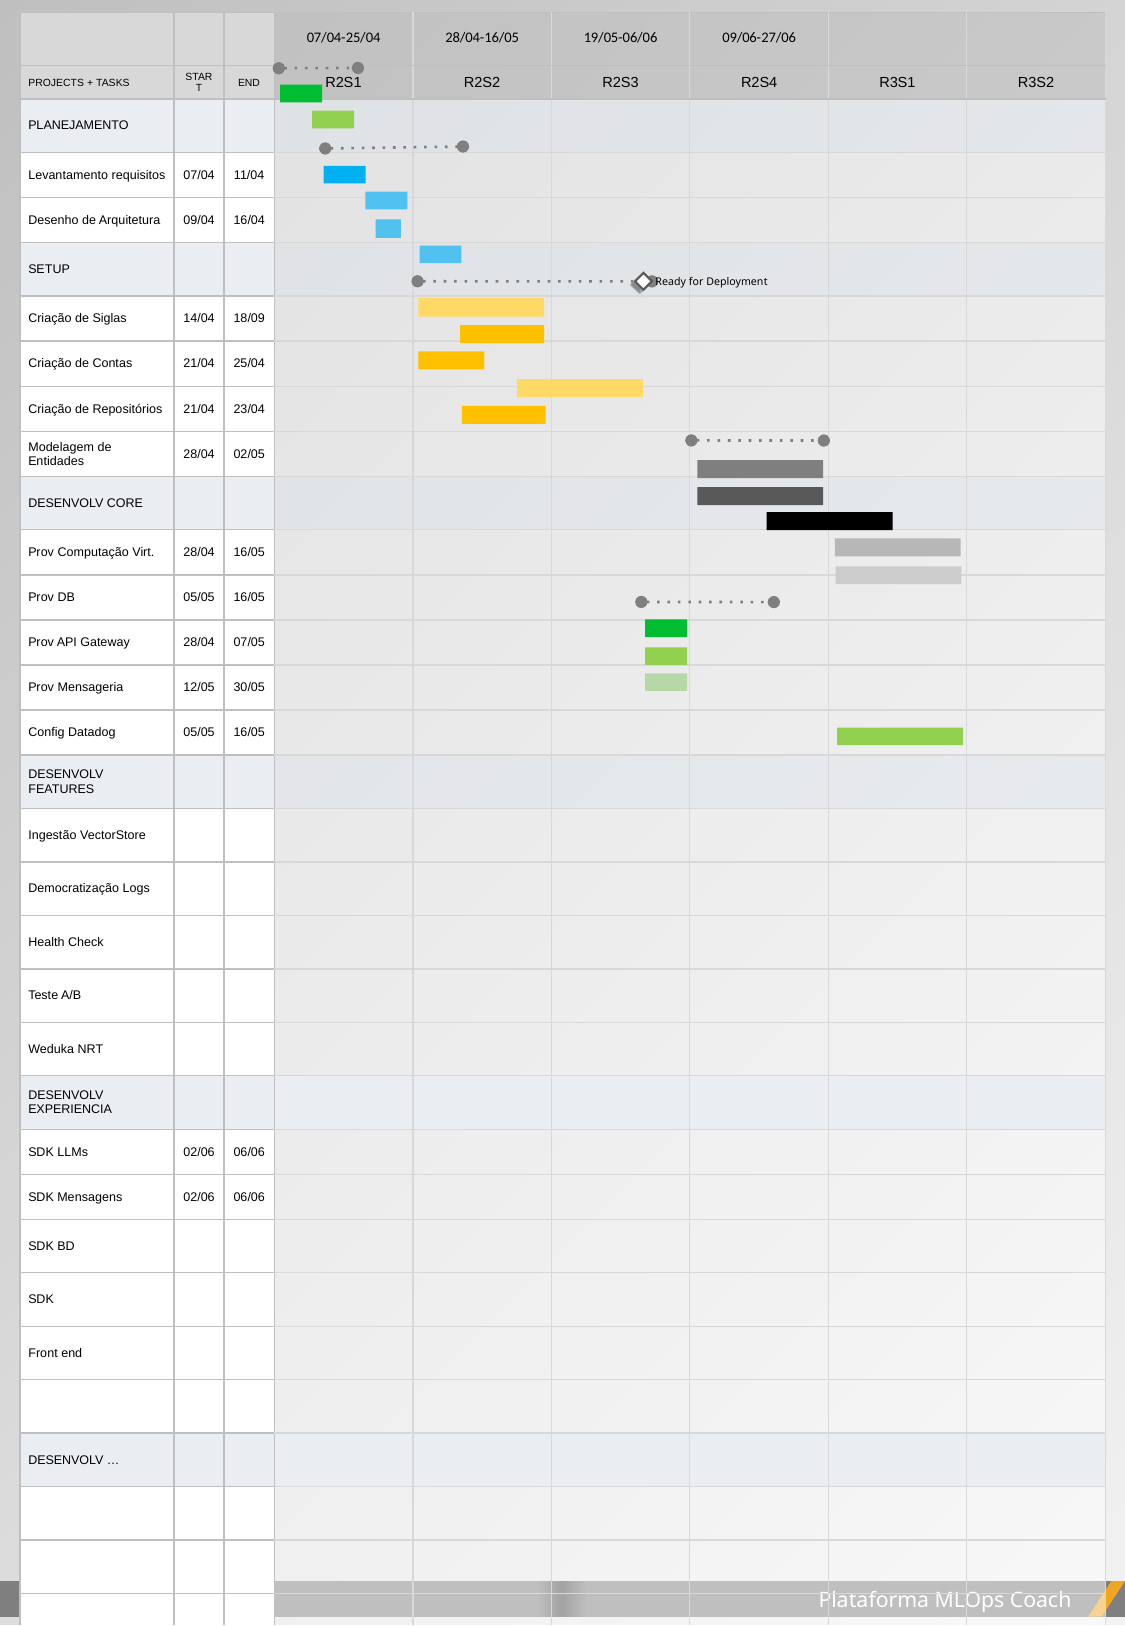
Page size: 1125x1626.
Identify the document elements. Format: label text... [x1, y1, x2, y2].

table_cell [967, 1023, 1105, 1075]
table_cell [552, 1076, 689, 1129]
table_cell [829, 1434, 966, 1486]
table_cell [967, 863, 1105, 915]
table_cell [690, 1487, 828, 1539]
table_cell [275, 621, 412, 664]
table_cell [225, 809, 274, 861]
text_box [645, 619, 688, 638]
table_cell [967, 1380, 1105, 1432]
table_cell [175, 1076, 223, 1129]
table_cell R3S1 [829, 66, 966, 98]
table_cell [552, 153, 689, 197]
table_cell [690, 1541, 828, 1593]
table_cell [175, 1487, 223, 1539]
table_cell [690, 477, 828, 529]
text_box Ready for Deployment [640, 268, 827, 294]
table_cell [275, 100, 412, 152]
table_cell 16/04 [225, 198, 274, 242]
table_cell [225, 1076, 274, 1129]
table_cell Desenho de Arquitetura [21, 198, 173, 242]
text_box [365, 191, 408, 210]
table_cell [175, 809, 223, 861]
table_cell [967, 1541, 1105, 1593]
table_cell [690, 153, 828, 197]
table_cell Criação de Repositórios [21, 387, 173, 431]
table_cell [414, 711, 551, 754]
table_cell Ingestão VectorStore [21, 809, 173, 861]
table_cell [690, 970, 828, 1022]
table_cell [175, 756, 223, 808]
table_cell [175, 243, 223, 295]
table_cell DESENVOLV CORE [21, 477, 173, 529]
table_cell [967, 100, 1105, 152]
table_cell [552, 756, 689, 808]
table_cell [552, 1380, 689, 1432]
text_box [697, 460, 824, 479]
table_cell [275, 153, 412, 197]
table_cell [414, 1327, 551, 1379]
table_cell 18/09 [225, 297, 274, 340]
table_cell [175, 1220, 223, 1272]
table_cell 28/04 [175, 621, 223, 664]
table_cell [967, 1175, 1105, 1219]
table_cell [829, 1327, 966, 1379]
table_cell [690, 387, 828, 431]
table_cell [552, 243, 689, 295]
text_box [280, 84, 323, 103]
table_cell 21/04 [175, 387, 223, 431]
table_cell [829, 1023, 966, 1075]
table_cell [967, 342, 1105, 386]
table_cell [829, 198, 966, 242]
table_cell [829, 530, 966, 574]
table_cell [967, 916, 1105, 968]
text_box [766, 512, 893, 531]
table_cell [552, 863, 689, 915]
table_cell [967, 621, 1105, 664]
table_cell [967, 666, 1105, 709]
table_cell [275, 1327, 412, 1379]
table_cell [175, 1327, 223, 1379]
table_cell SDK BD [21, 1220, 173, 1272]
table_cell [175, 916, 223, 968]
table_cell [414, 1380, 551, 1432]
table_cell [225, 1541, 274, 1593]
text_box [460, 325, 545, 344]
table_cell [967, 530, 1105, 574]
table_cell [552, 621, 689, 664]
table_cell [275, 477, 412, 529]
table_cell [829, 1220, 966, 1272]
table_cell [690, 1175, 828, 1219]
table_cell [175, 1273, 223, 1326]
text_box [834, 538, 961, 557]
table_cell [690, 711, 828, 754]
table_cell [829, 243, 966, 295]
table_cell END [225, 66, 274, 98]
table_cell Levantamento requisitos [21, 153, 173, 197]
table_cell [690, 1273, 828, 1326]
table_cell Health Check [21, 916, 173, 968]
table_cell [552, 1023, 689, 1075]
table_cell [967, 432, 1105, 476]
table_cell [552, 387, 689, 431]
table_cell [275, 297, 412, 340]
table_cell [690, 1594, 828, 1625]
table_cell [414, 970, 551, 1022]
table_cell [690, 1023, 828, 1075]
table_cell 16/05 [225, 530, 274, 574]
table_cell [275, 1487, 412, 1539]
table_cell Democratização Logs [21, 863, 173, 915]
table_cell [414, 809, 551, 861]
table_cell [21, 1487, 173, 1539]
table_cell [552, 1594, 689, 1625]
table_cell [690, 1434, 828, 1486]
table_cell [552, 297, 689, 340]
table_cell 16/05 [225, 576, 274, 619]
text_box [835, 566, 962, 585]
table_cell [829, 153, 966, 197]
text_box [635, 276, 640, 287]
table_cell [414, 1130, 551, 1174]
table_cell [552, 970, 689, 1022]
table_cell [275, 863, 412, 915]
table_cell [967, 243, 1105, 295]
table_cell [552, 1220, 689, 1272]
table_cell [175, 1434, 223, 1486]
table_cell [829, 711, 966, 754]
table_cell [175, 863, 223, 915]
table_cell [414, 1175, 551, 1219]
table_cell [690, 1130, 828, 1174]
table_cell Criação de Siglas [21, 297, 173, 340]
table_cell [552, 809, 689, 861]
table_cell [552, 1434, 689, 1486]
text_box [697, 487, 824, 506]
table_cell [690, 916, 828, 968]
table_cell [175, 1594, 223, 1625]
table_cell [414, 100, 551, 152]
table_cell [275, 1130, 412, 1174]
table_cell [552, 1327, 689, 1379]
table_cell [275, 809, 412, 861]
table_cell [552, 1487, 689, 1539]
table_cell [414, 342, 551, 386]
table_cell [175, 477, 223, 529]
table_cell Front end [21, 1327, 173, 1379]
table_cell [829, 1380, 966, 1432]
table_cell [690, 863, 828, 915]
text_box [461, 405, 546, 424]
table_cell Criação de Contas [21, 342, 173, 386]
table_cell [829, 809, 966, 861]
table_cell R2S3 [552, 66, 689, 98]
table_cell SETUP [21, 243, 173, 295]
table_cell [967, 1220, 1105, 1272]
table_cell [552, 1273, 689, 1326]
table_header 28/04-16/05 [414, 13, 551, 65]
table_cell 14/04 [175, 297, 223, 340]
table_cell [275, 387, 412, 431]
table_cell [414, 477, 551, 529]
table_cell [967, 576, 1105, 619]
table_cell [225, 1327, 274, 1379]
table_header [225, 13, 274, 65]
table_cell [275, 1023, 412, 1075]
table_cell [967, 198, 1105, 242]
table_cell [414, 1541, 551, 1593]
table_cell [552, 477, 689, 529]
text_box [0, 1581, 19, 1617]
table_cell [414, 1076, 551, 1129]
table_cell 06/06 [225, 1130, 274, 1174]
table_cell DESENVOLV FEATURES [21, 756, 173, 808]
table_cell [414, 1220, 551, 1272]
table_header [21, 13, 173, 65]
table_cell [690, 530, 828, 574]
table_cell [829, 756, 966, 808]
table_cell [225, 477, 274, 529]
text_box [375, 219, 401, 238]
table_cell [829, 297, 966, 340]
table_cell 30/05 [225, 666, 274, 709]
table_header [175, 13, 223, 65]
table_cell DESENVOLV EXPERIENCIA [21, 1076, 173, 1129]
table_header 09/06-27/06 [690, 13, 828, 65]
table_cell SDK [21, 1273, 173, 1326]
table_cell START [175, 66, 223, 98]
table_cell [829, 1487, 966, 1539]
table_cell [414, 297, 551, 340]
table_cell [414, 1023, 551, 1075]
table_cell [414, 243, 551, 295]
table_cell [275, 1220, 412, 1272]
table_cell DESENVOLV … [21, 1434, 173, 1486]
text_box [323, 165, 366, 184]
table_cell [829, 100, 966, 152]
table_cell 05/05 [175, 576, 223, 619]
table_cell Prov DB [21, 576, 173, 619]
table_cell [829, 916, 966, 968]
table_cell 02/06 [175, 1175, 223, 1219]
table_cell [225, 1273, 274, 1326]
table_cell [175, 1380, 223, 1432]
table_cell [275, 243, 412, 295]
table_cell PLANEJAMENTO [21, 100, 173, 152]
table_cell [552, 100, 689, 152]
table_cell R3S2 [967, 66, 1105, 98]
table_cell [967, 1273, 1105, 1326]
table_cell [275, 666, 412, 709]
table_cell [275, 916, 412, 968]
table_cell [414, 621, 551, 664]
table_cell [552, 916, 689, 968]
table_cell [414, 530, 551, 574]
table_cell 25/04 [225, 342, 274, 386]
table_cell 06/06 [225, 1175, 274, 1219]
table_cell [967, 1434, 1105, 1486]
table_cell Prov Mensageria [21, 666, 173, 709]
table_cell [175, 970, 223, 1022]
table_cell [829, 863, 966, 915]
table_cell [690, 809, 828, 861]
table_cell [414, 1273, 551, 1326]
table_cell [225, 970, 274, 1022]
table_cell 09/04 [175, 198, 223, 242]
table_cell [967, 1327, 1105, 1379]
text_box [419, 245, 462, 264]
table_cell [275, 1541, 412, 1593]
table_cell R2S2 [414, 66, 551, 98]
table_cell [175, 1023, 223, 1075]
table_cell [829, 666, 966, 709]
table_cell [275, 198, 412, 242]
table_cell [690, 666, 828, 709]
table_cell [690, 432, 828, 476]
text_box [418, 351, 485, 370]
table_cell [21, 1541, 173, 1593]
table_cell [690, 576, 828, 619]
table_cell [829, 1076, 966, 1129]
table_cell 21/04 [175, 342, 223, 386]
table_cell [414, 1594, 551, 1625]
table_cell [690, 1380, 828, 1432]
table_cell [275, 1594, 412, 1625]
table_cell [829, 1541, 966, 1593]
table_cell [967, 970, 1105, 1022]
table_cell [690, 756, 828, 808]
table_cell 16/05 [225, 711, 274, 754]
table_cell [225, 243, 274, 295]
table_cell [829, 576, 966, 619]
text_box [418, 298, 545, 317]
text_box [517, 379, 644, 398]
table_cell Prov API Gateway [21, 621, 173, 664]
table_cell [275, 530, 412, 574]
table_cell [967, 477, 1105, 529]
table_cell [225, 863, 274, 915]
table_cell [552, 666, 689, 709]
table_cell Config Datadog [21, 711, 173, 754]
table_cell [690, 342, 828, 386]
table_cell [552, 432, 689, 476]
table_cell [414, 1434, 551, 1486]
table_cell [275, 1380, 412, 1432]
table_cell [829, 621, 966, 664]
table_cell [967, 297, 1105, 340]
table_cell Teste A/B [21, 970, 173, 1022]
table_cell [275, 756, 412, 808]
table_cell [967, 711, 1105, 754]
table_cell [21, 1380, 173, 1432]
table_cell [967, 1487, 1105, 1539]
table_cell 07/05 [225, 621, 274, 664]
table_cell 05/05 [175, 711, 223, 754]
table_cell [690, 198, 828, 242]
table_cell R2S1 [275, 66, 412, 98]
table_cell [690, 1220, 828, 1272]
table_cell 23/04 [225, 387, 274, 431]
table_cell [690, 1076, 828, 1129]
table_cell [175, 1541, 223, 1593]
table_cell 28/04 [175, 432, 223, 476]
table_cell Weduka NRT [21, 1023, 173, 1075]
table_cell [414, 153, 551, 197]
table_cell [225, 1023, 274, 1075]
table_cell [829, 432, 966, 476]
table_cell 28/04 [175, 530, 223, 574]
table_cell [967, 153, 1105, 197]
table_cell [414, 916, 551, 968]
table_header 07/04-25/04 [275, 13, 412, 65]
table_cell [414, 198, 551, 242]
table_cell [967, 1076, 1105, 1129]
table_header [967, 13, 1105, 65]
table_cell [552, 530, 689, 574]
table_cell [552, 1541, 689, 1593]
table_cell [414, 1487, 551, 1539]
table_cell [967, 387, 1105, 431]
table_cell [552, 342, 689, 386]
table_cell [225, 100, 274, 152]
table_cell [414, 432, 551, 476]
table_cell [967, 1594, 1105, 1625]
table_cell [829, 1273, 966, 1326]
table_cell [225, 1220, 274, 1272]
table_cell [275, 576, 412, 619]
table_cell Prov Computação Virt. [21, 530, 173, 574]
text_box [312, 110, 355, 129]
table_cell [275, 1175, 412, 1219]
table_cell [275, 1434, 412, 1486]
table_cell [275, 1273, 412, 1326]
table_cell [552, 1130, 689, 1174]
table_cell [829, 970, 966, 1022]
table_cell R2S4 [690, 66, 828, 98]
table_cell 02/05 [225, 432, 274, 476]
text_box [645, 673, 688, 691]
table_header [829, 13, 966, 65]
table_cell [829, 1175, 966, 1219]
table_cell [829, 387, 966, 431]
table_cell [275, 970, 412, 1022]
table_cell [414, 387, 551, 431]
table_cell [829, 1594, 966, 1625]
table_cell [175, 100, 223, 152]
table_cell [690, 621, 828, 664]
text_box [1106, 1581, 1125, 1617]
table_cell [552, 711, 689, 754]
table_cell [967, 1130, 1105, 1174]
table_cell PROJECTS + TASKS [21, 66, 173, 98]
table_cell [690, 243, 828, 295]
table_cell 07/04 [175, 153, 223, 197]
table_cell [225, 1487, 274, 1539]
table_cell [225, 756, 274, 808]
table_cell [829, 1130, 966, 1174]
table_cell [225, 1594, 274, 1625]
table_cell [414, 863, 551, 915]
table_cell [275, 1076, 412, 1129]
table_cell [967, 756, 1105, 808]
table_cell [225, 1434, 274, 1486]
text_box [645, 647, 688, 665]
table_cell [690, 100, 828, 152]
table_cell [552, 1175, 689, 1219]
table_cell SDK LLMs [21, 1130, 173, 1174]
table_cell [552, 576, 689, 619]
table_cell [414, 576, 551, 619]
table_cell [275, 342, 412, 386]
table_header 19/05-06/06 [552, 13, 689, 65]
table_cell [690, 297, 828, 340]
table_cell 11/04 [225, 153, 274, 197]
table_cell [552, 198, 689, 242]
table_cell [225, 1380, 274, 1432]
table_cell [275, 711, 412, 754]
table_cell 12/05 [175, 666, 223, 709]
table_cell 02/06 [175, 1130, 223, 1174]
table_cell [967, 809, 1105, 861]
table_cell [829, 342, 966, 386]
table_cell Modelagem de Entidades [21, 432, 173, 476]
table_cell [275, 432, 412, 476]
table_cell [21, 1594, 173, 1625]
table_cell [225, 916, 274, 968]
table_cell [690, 1327, 828, 1379]
table_cell [414, 756, 551, 808]
table_cell [414, 666, 551, 709]
text_box [837, 727, 964, 746]
table_cell [829, 477, 966, 529]
table_cell SDK Mensagens [21, 1175, 173, 1219]
